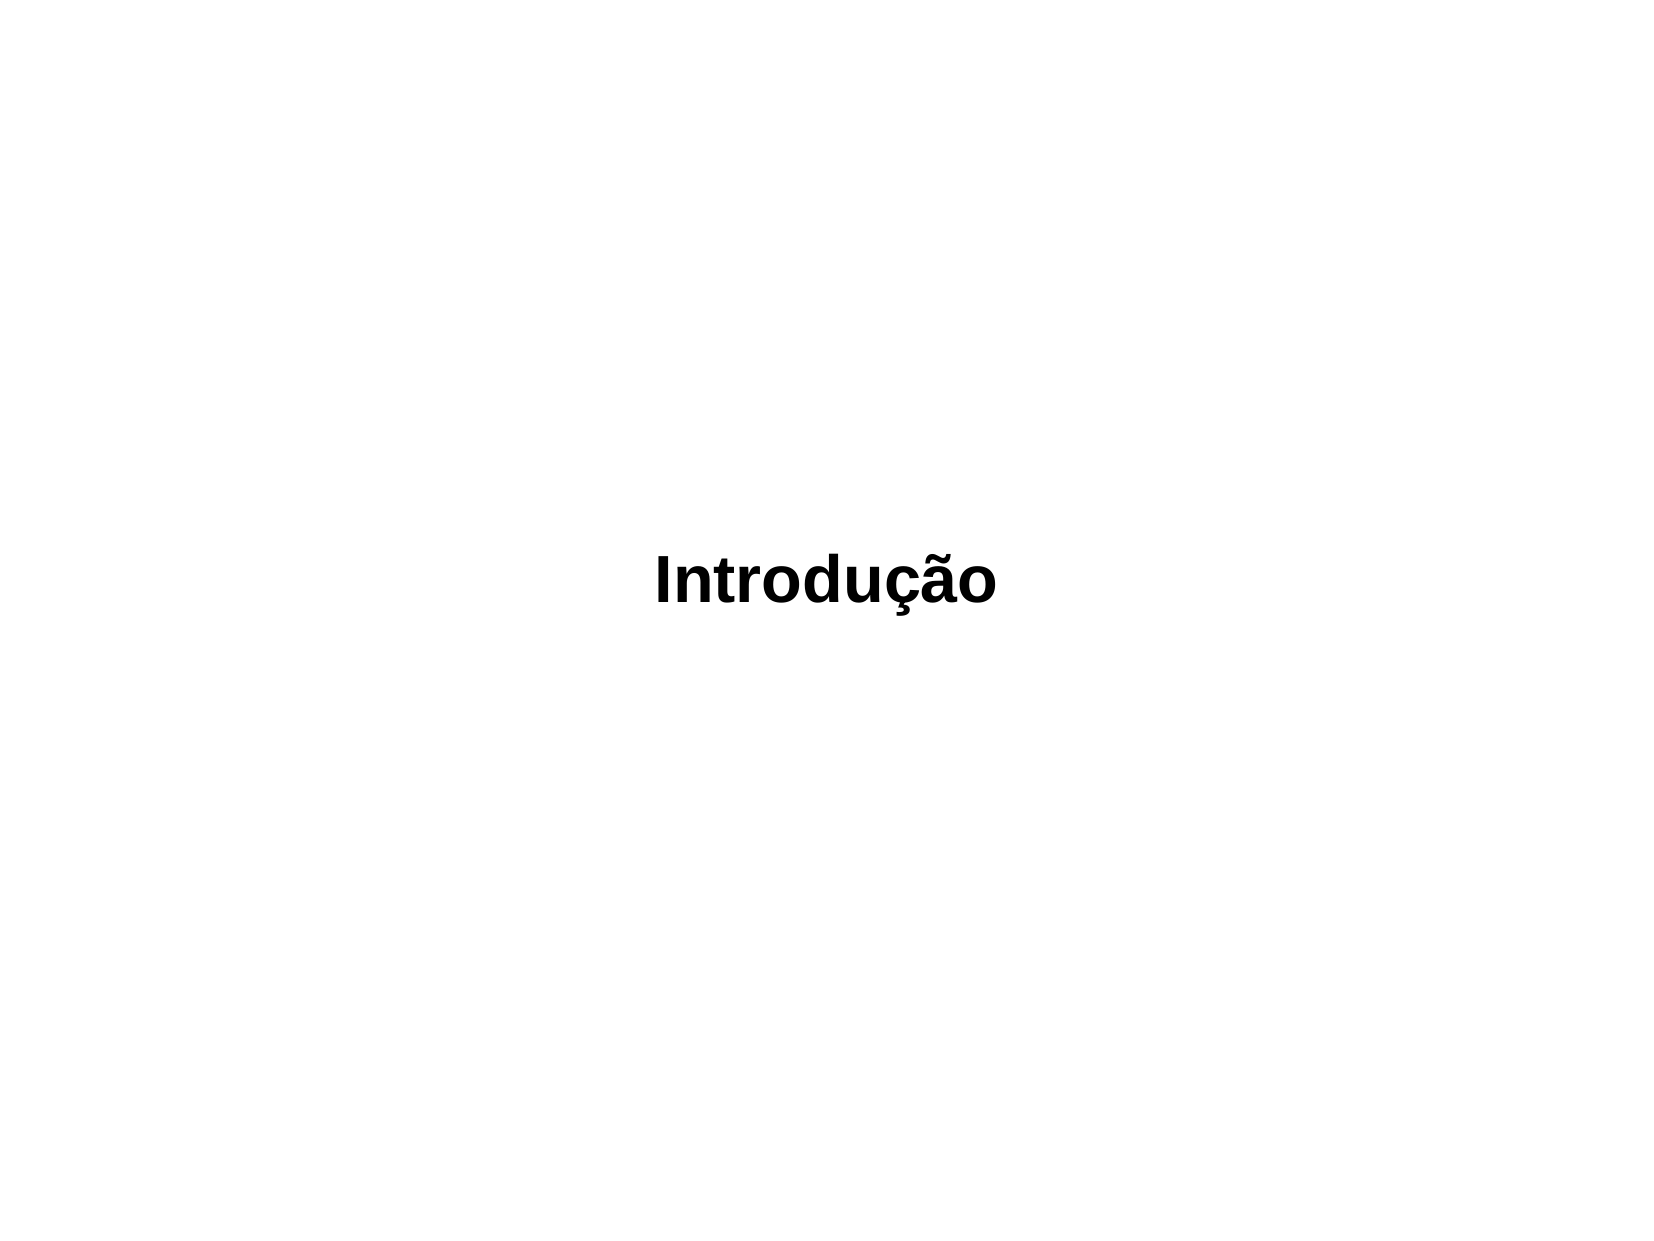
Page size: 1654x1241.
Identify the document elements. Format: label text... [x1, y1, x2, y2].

subtitle Introdução [82, 56, 1571, 1102]
